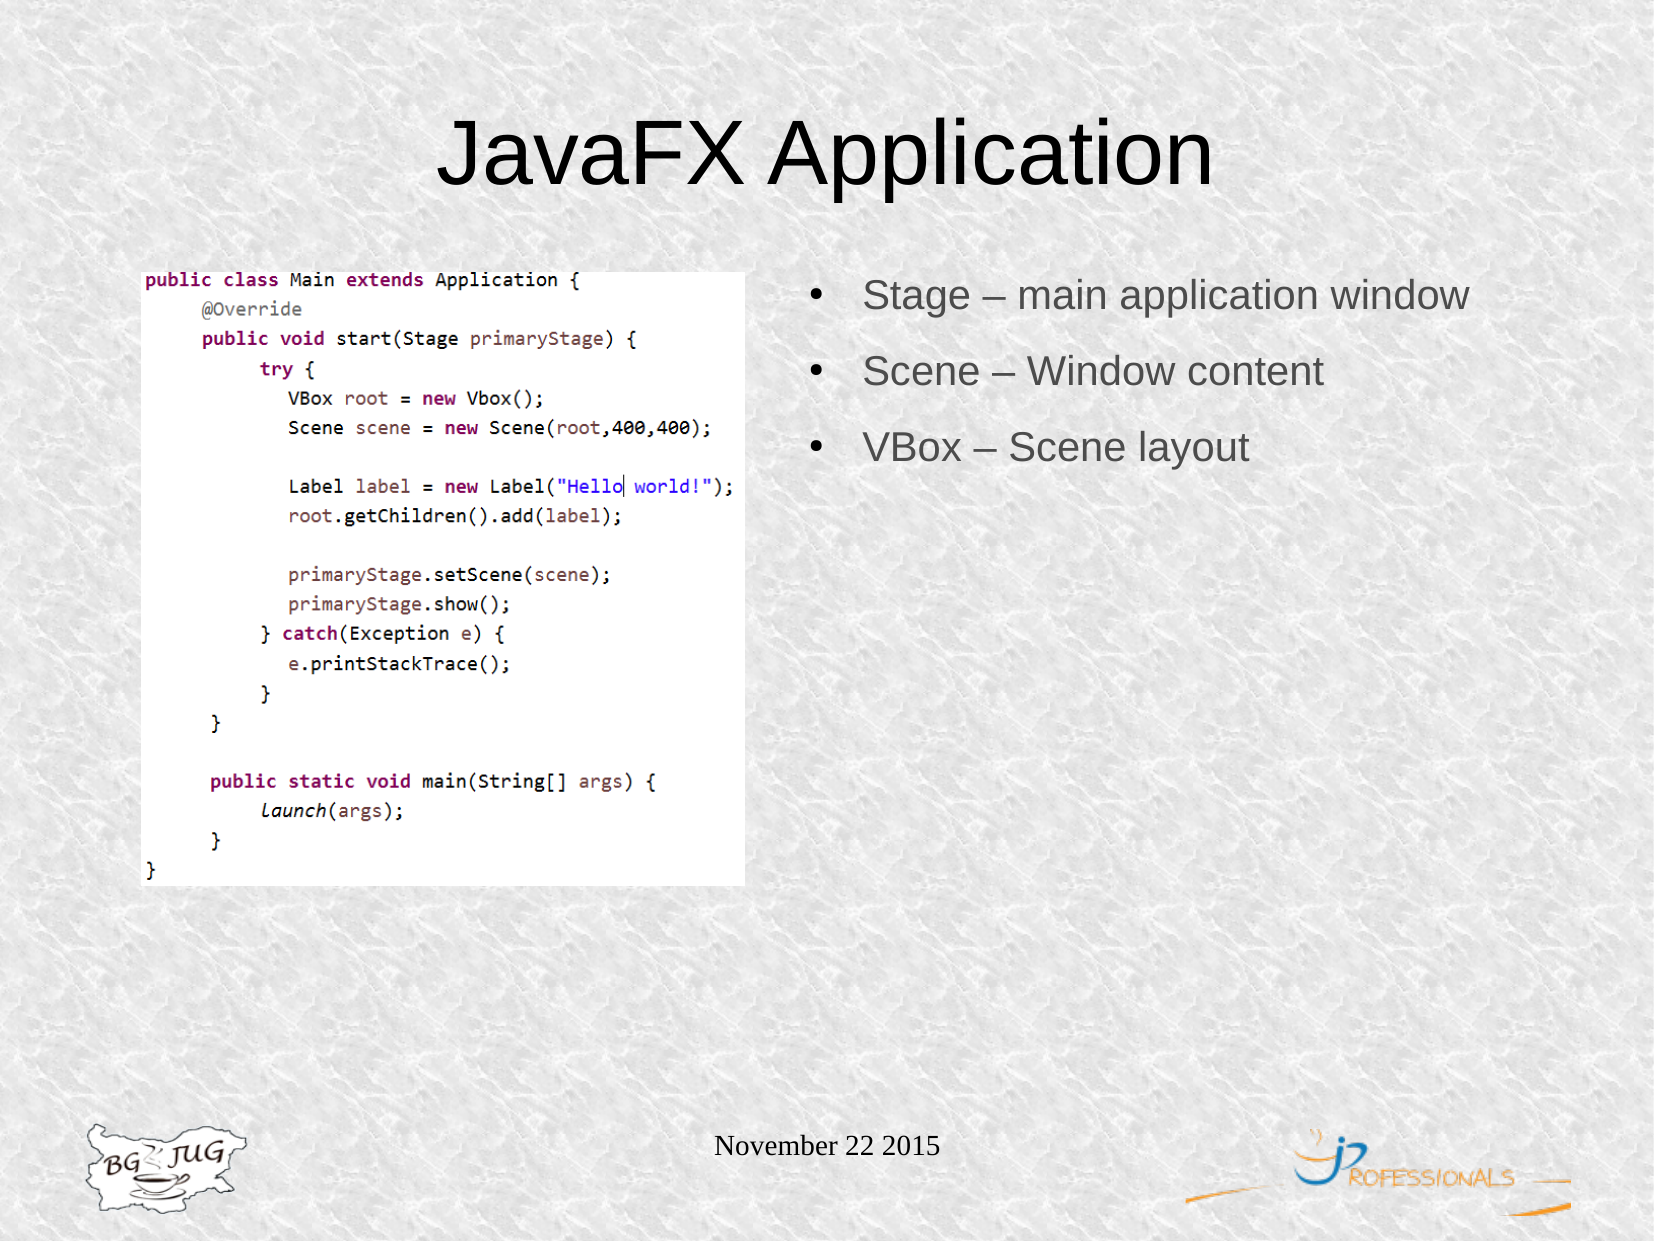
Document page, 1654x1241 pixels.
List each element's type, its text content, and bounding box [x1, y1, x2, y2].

title JavaFX Application [82, 49, 1571, 257]
list Stage – main application window Scene – Window content VBox – Scene layout [791, 271, 1560, 1087]
picture [0, 0, 1654, 1241]
